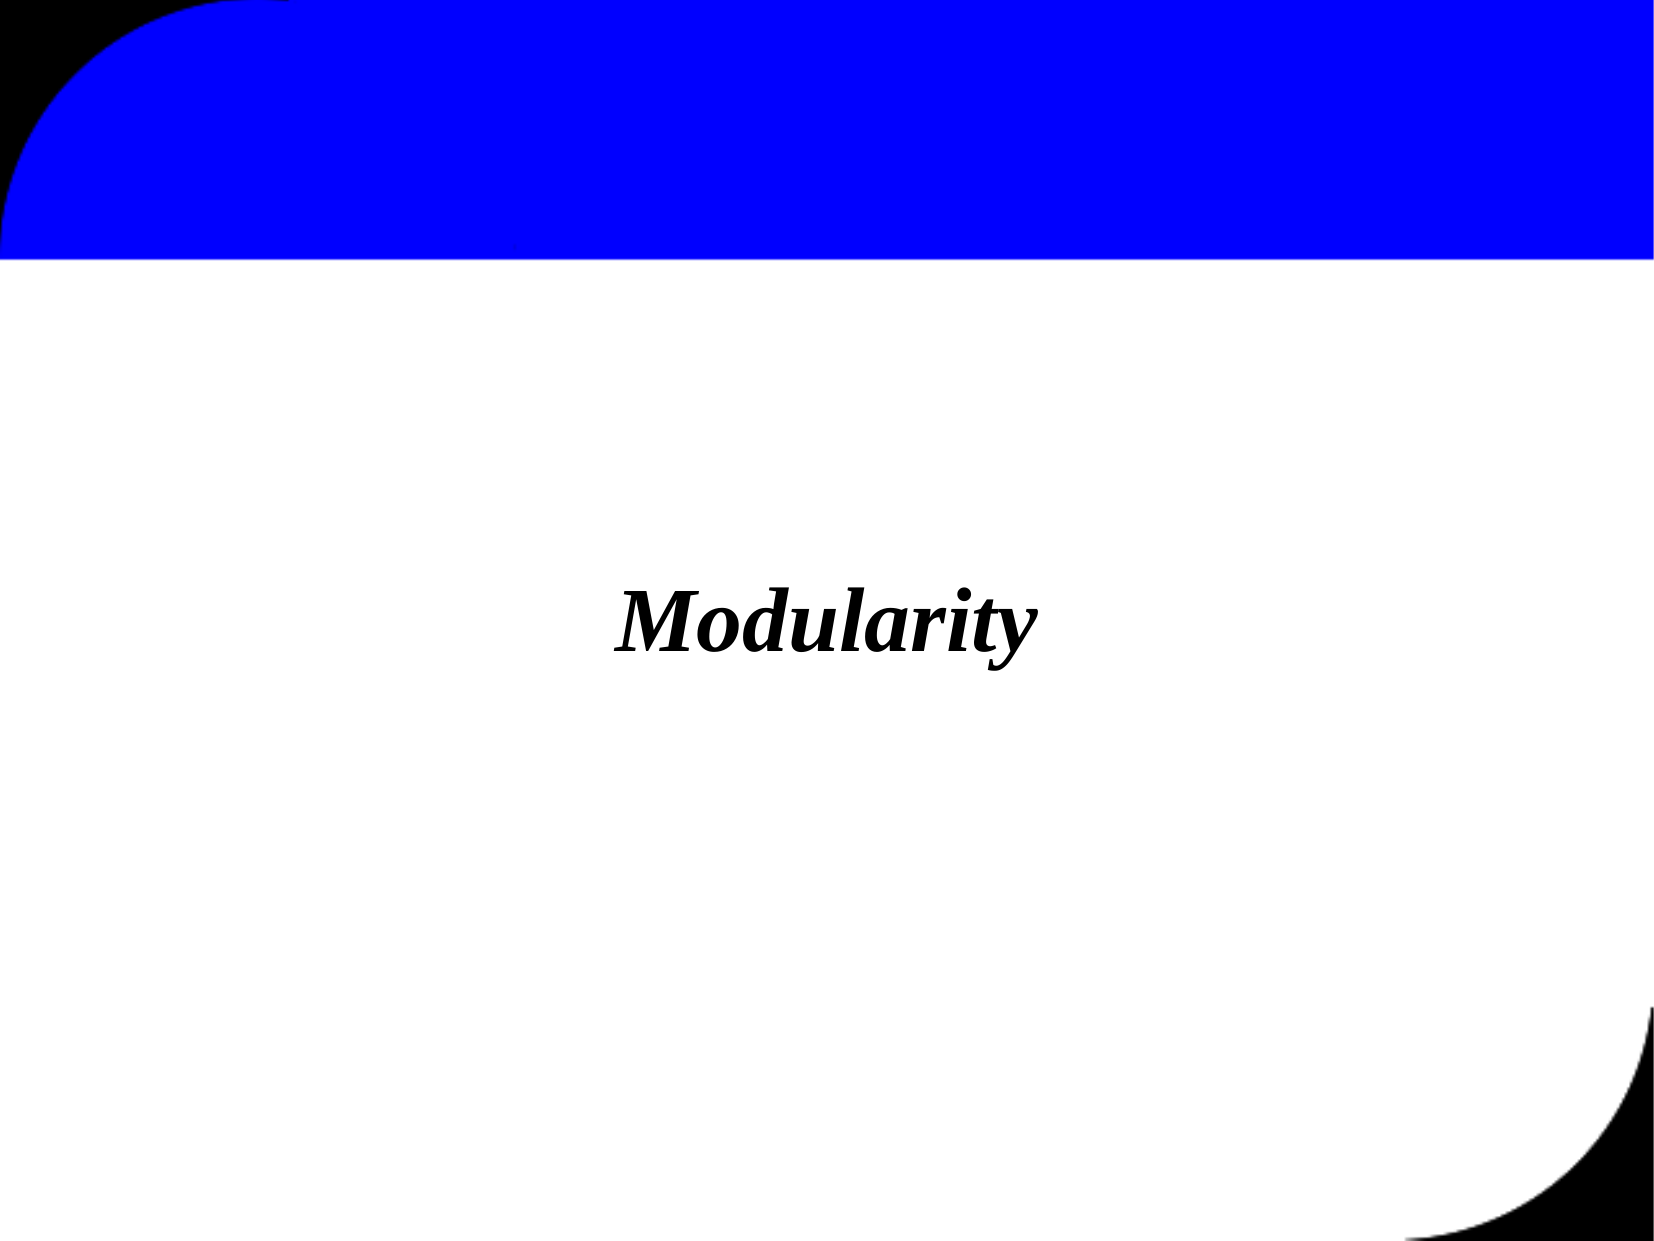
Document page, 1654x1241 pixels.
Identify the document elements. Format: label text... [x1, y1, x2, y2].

title Modularity [82, 523, 1571, 717]
picture [0, 0, 1654, 1241]
